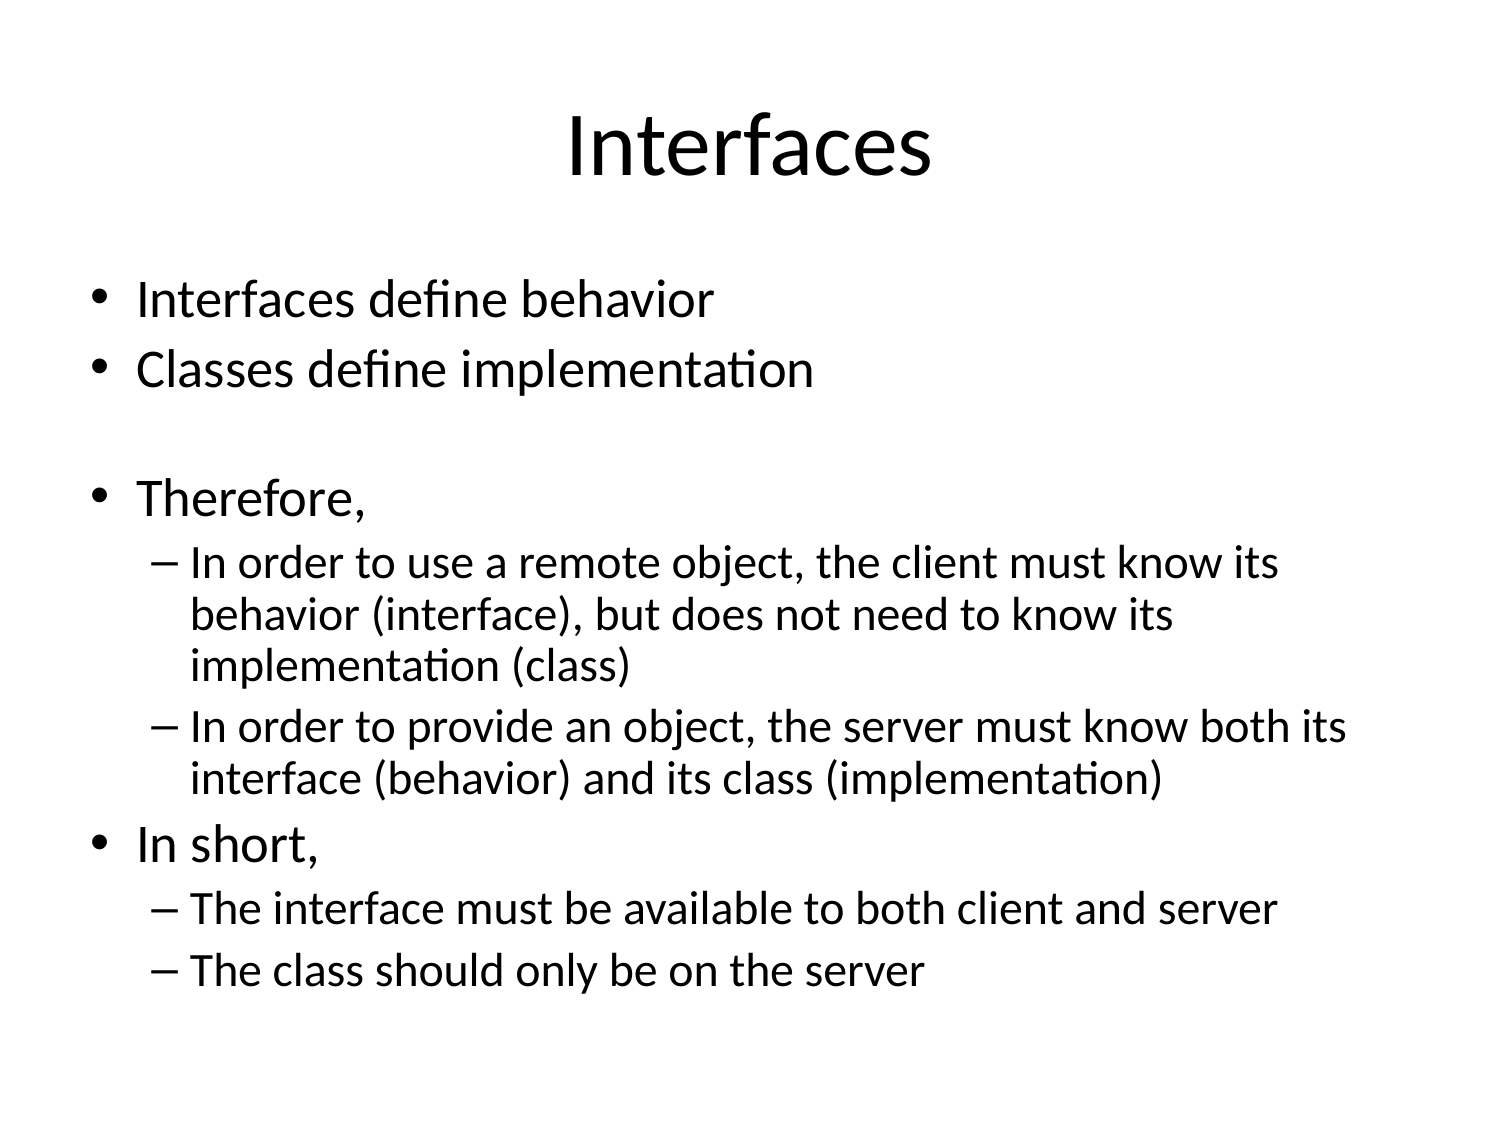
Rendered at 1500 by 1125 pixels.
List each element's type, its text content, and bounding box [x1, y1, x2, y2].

title Interfaces [75, 45, 1425, 233]
list Interfaces define behavior Classes define implementation Therefore, In order to use a remote object, the client must know its behavior (interface), but does not need to know its implementation (class) In order to provide an object, the server must know both its interface (behavior) and its class (implementation) In short, The interface must be available to both client and server The class should only be on the server [75, 262, 1425, 1005]
